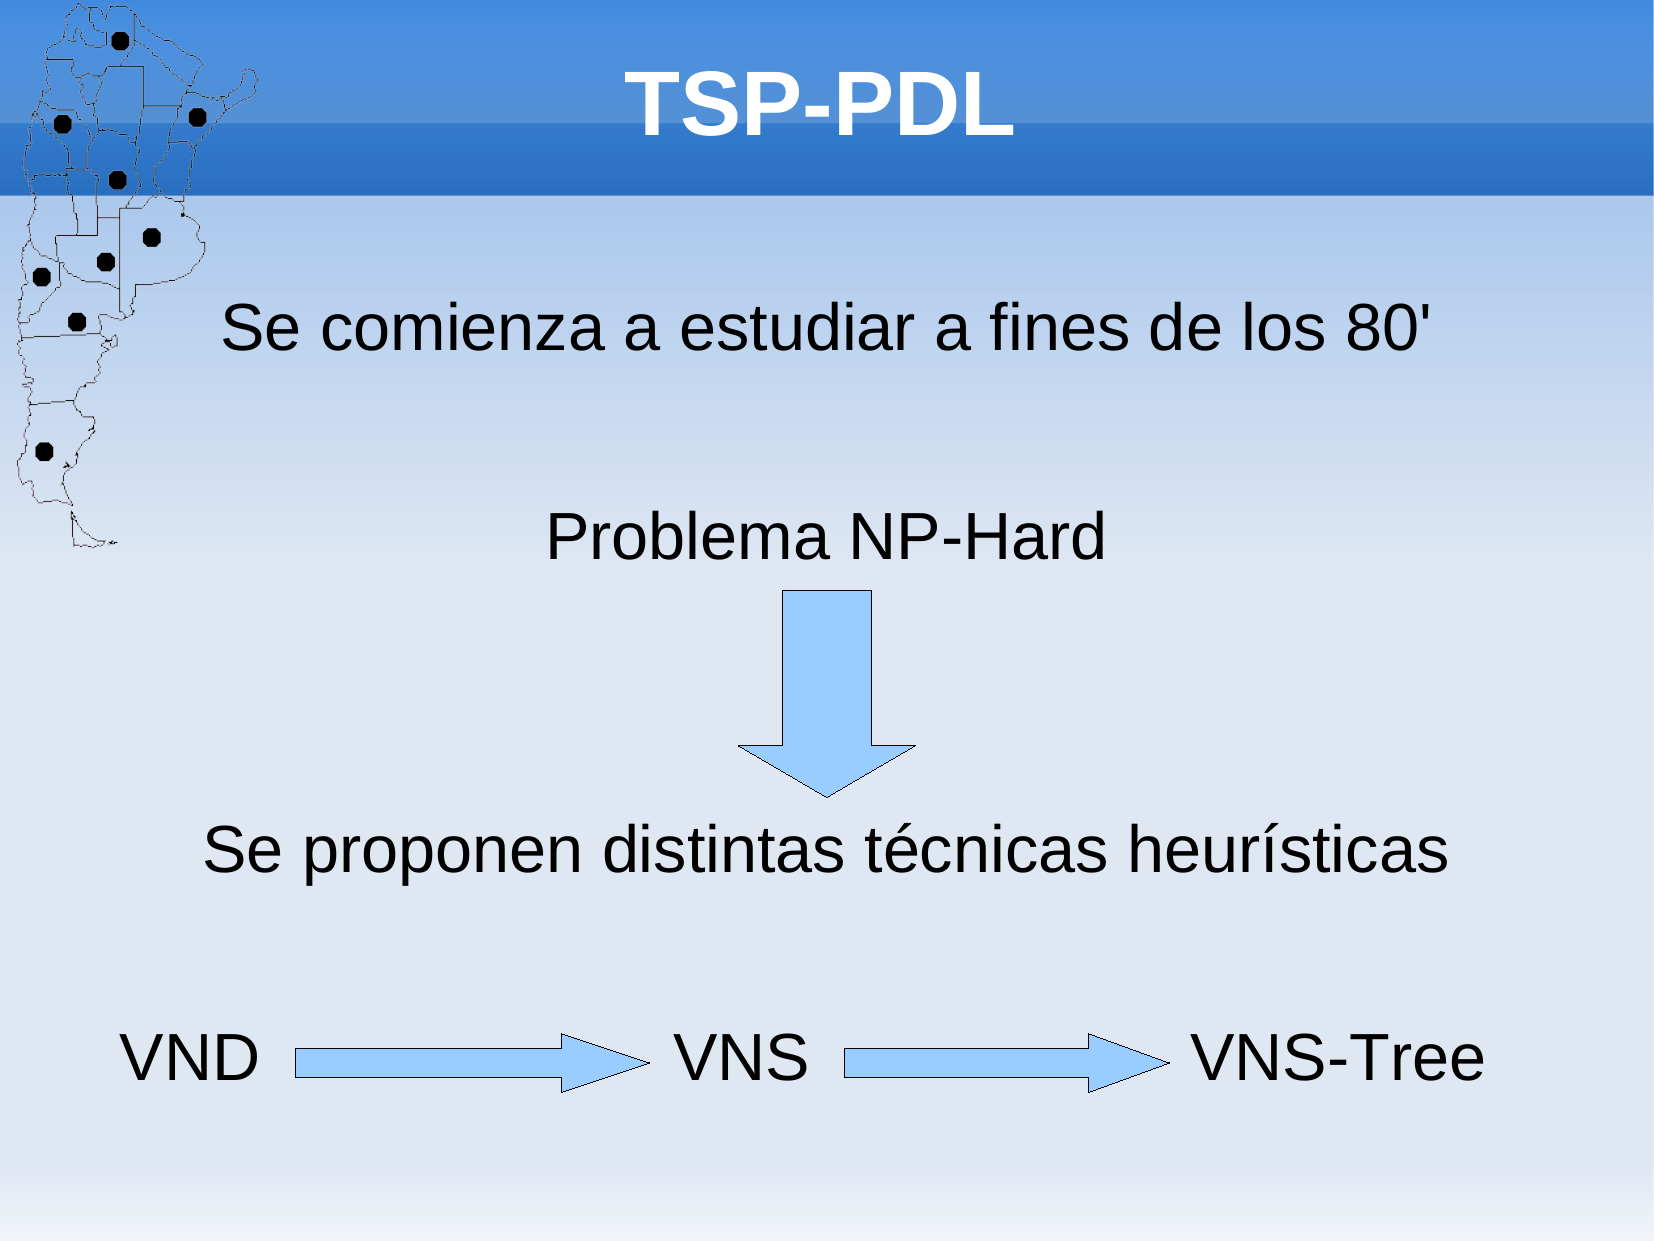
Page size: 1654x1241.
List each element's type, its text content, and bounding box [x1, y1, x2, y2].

text_box [738, 590, 916, 798]
list Se comienza a estudiar a fines de los 80' Problema NP-Hard Se proponen distintas técnicas heurísticas VND VNS VNS-Tree [82, 290, 1571, 1109]
text_box [295, 1033, 650, 1093]
picture [0, 0, 1654, 1241]
text_box [844, 1033, 1170, 1093]
title TSP-PDL [296, 0, 1565, 208]
